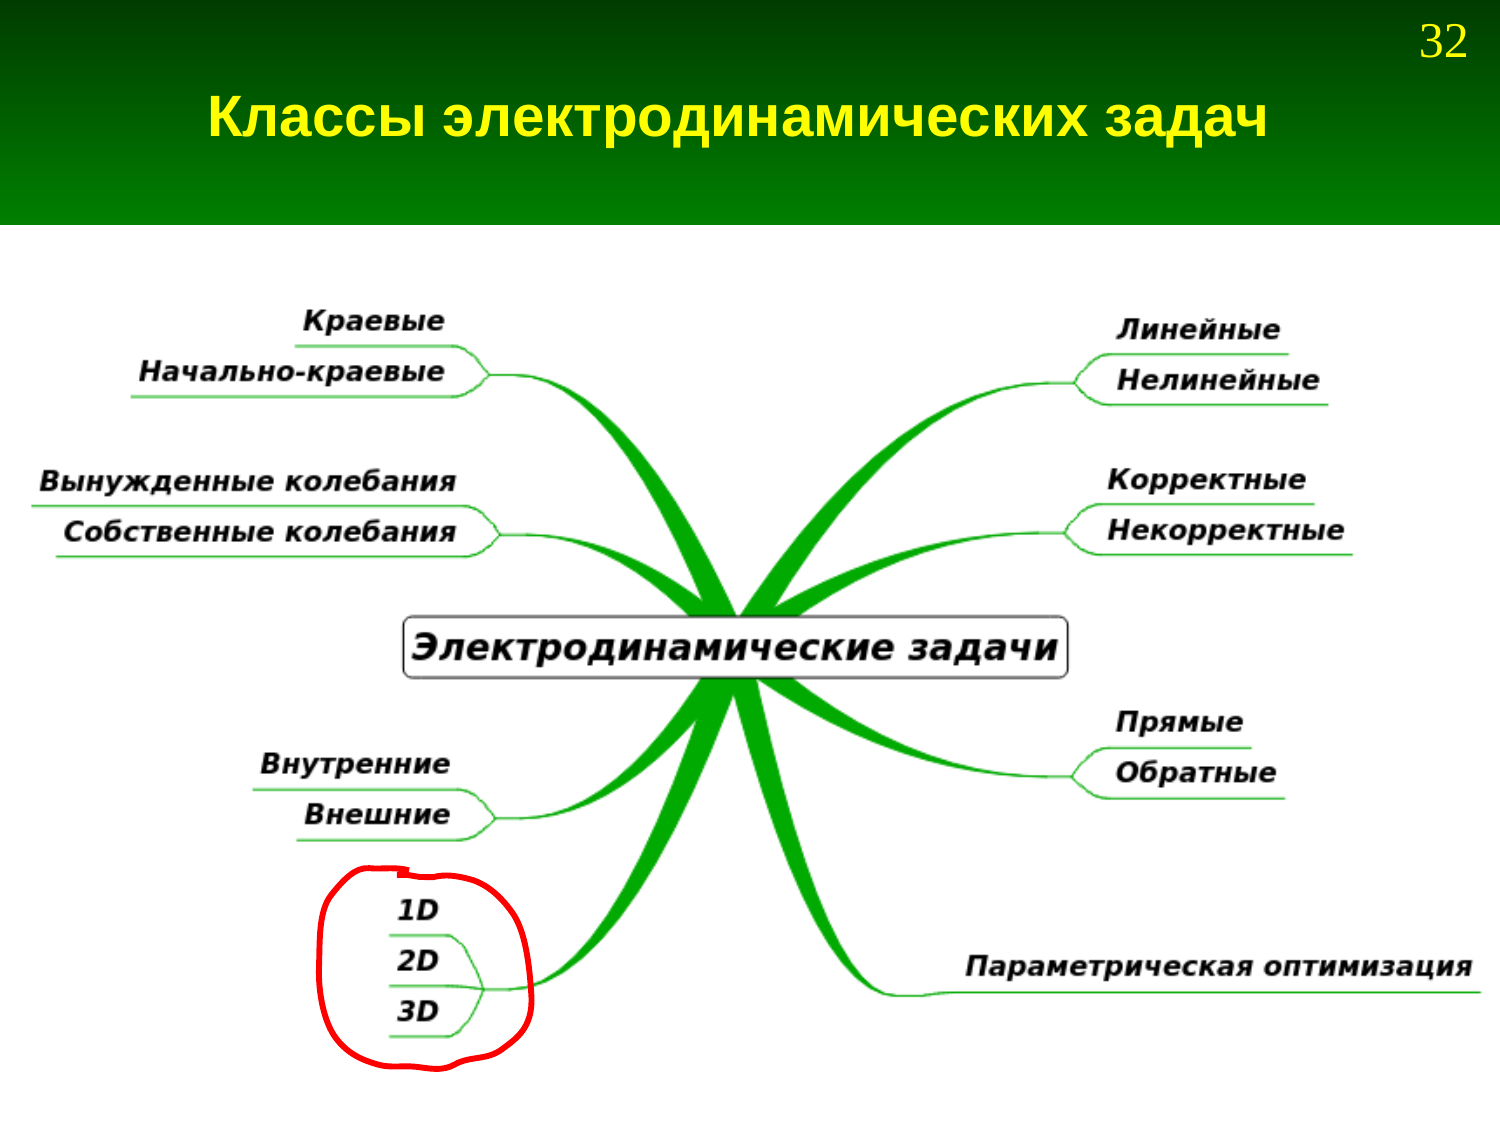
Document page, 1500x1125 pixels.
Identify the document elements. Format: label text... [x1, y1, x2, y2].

picture [23, 289, 1489, 1046]
title Классы электродинамических задач [88, 18, 1389, 207]
picture [322, 872, 528, 1046]
